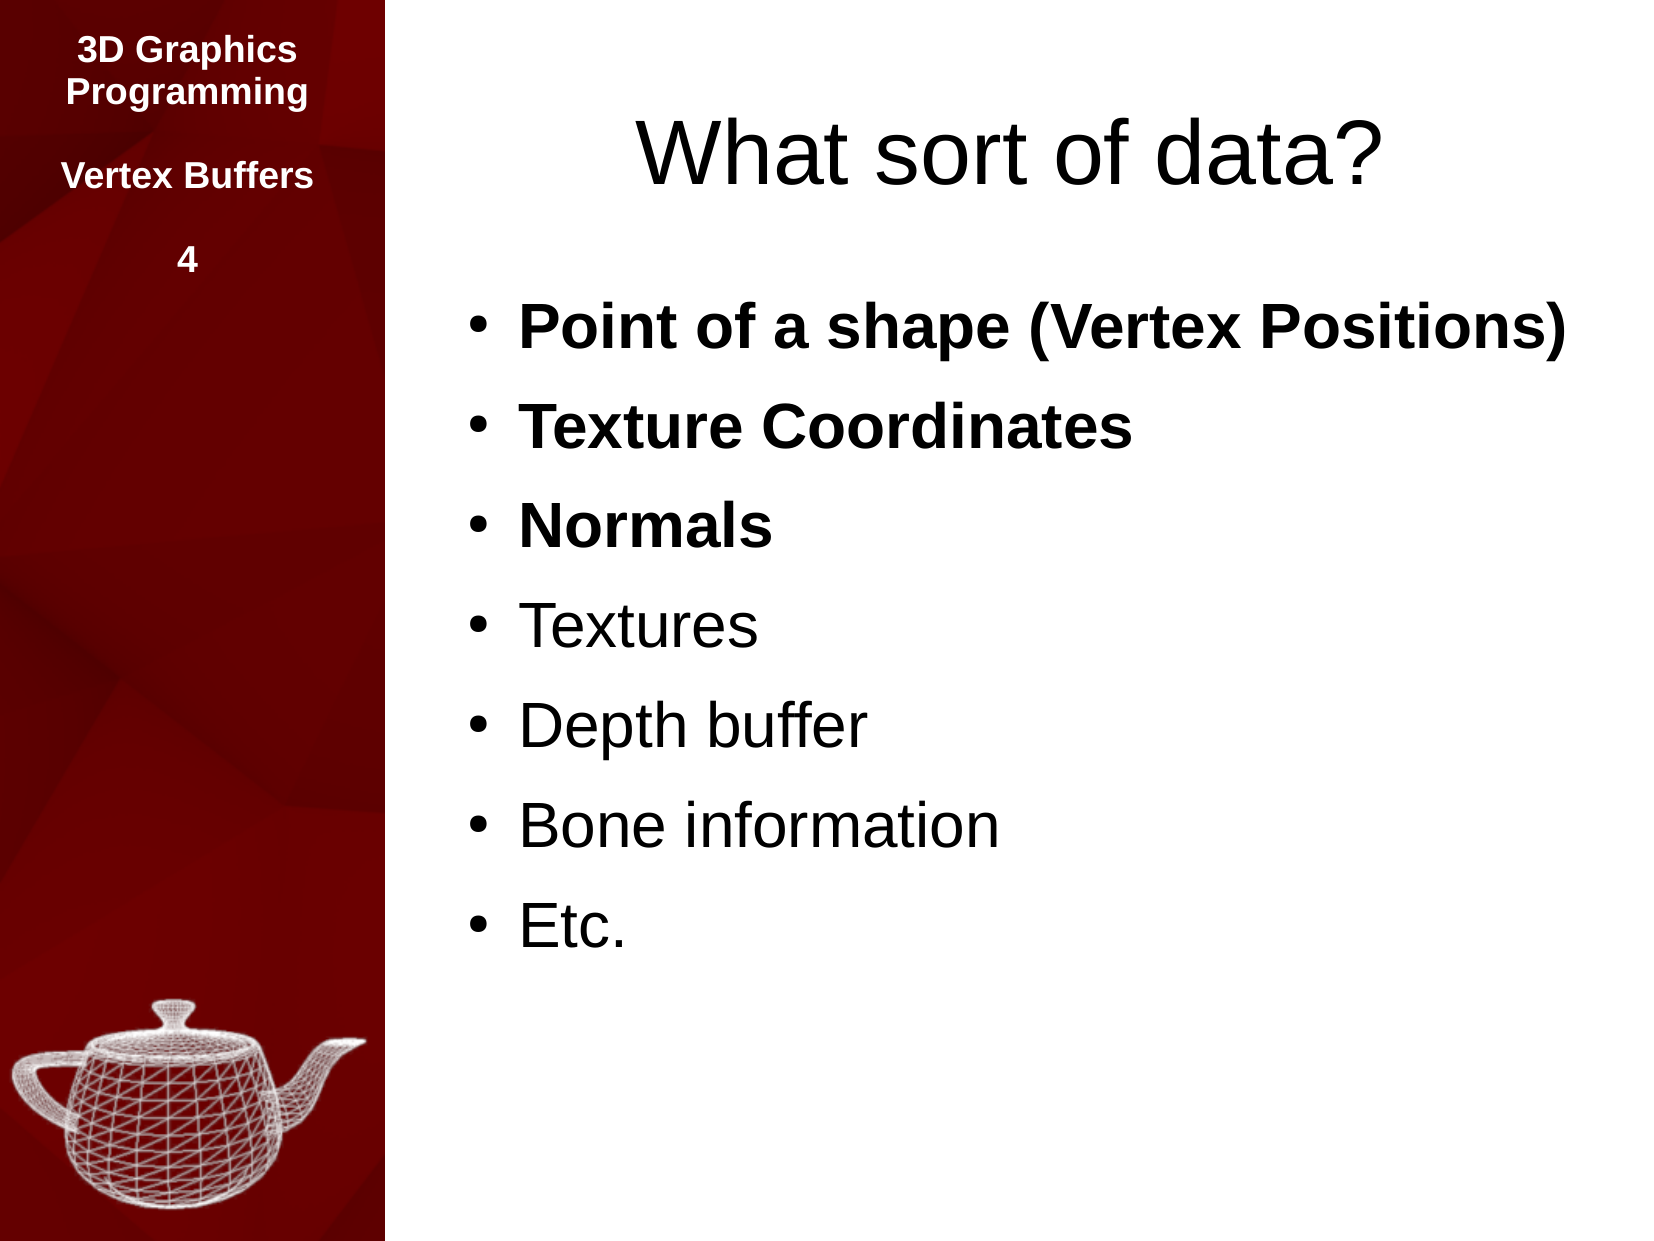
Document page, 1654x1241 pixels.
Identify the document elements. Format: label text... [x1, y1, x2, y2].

picture [0, 0, 385, 1241]
list Point of a shape (Vertex Positions) Texture Coordinates Normals Textures Depth buffer Bone information Etc. [450, 290, 1571, 1010]
title What sort of data? [450, 49, 1571, 257]
